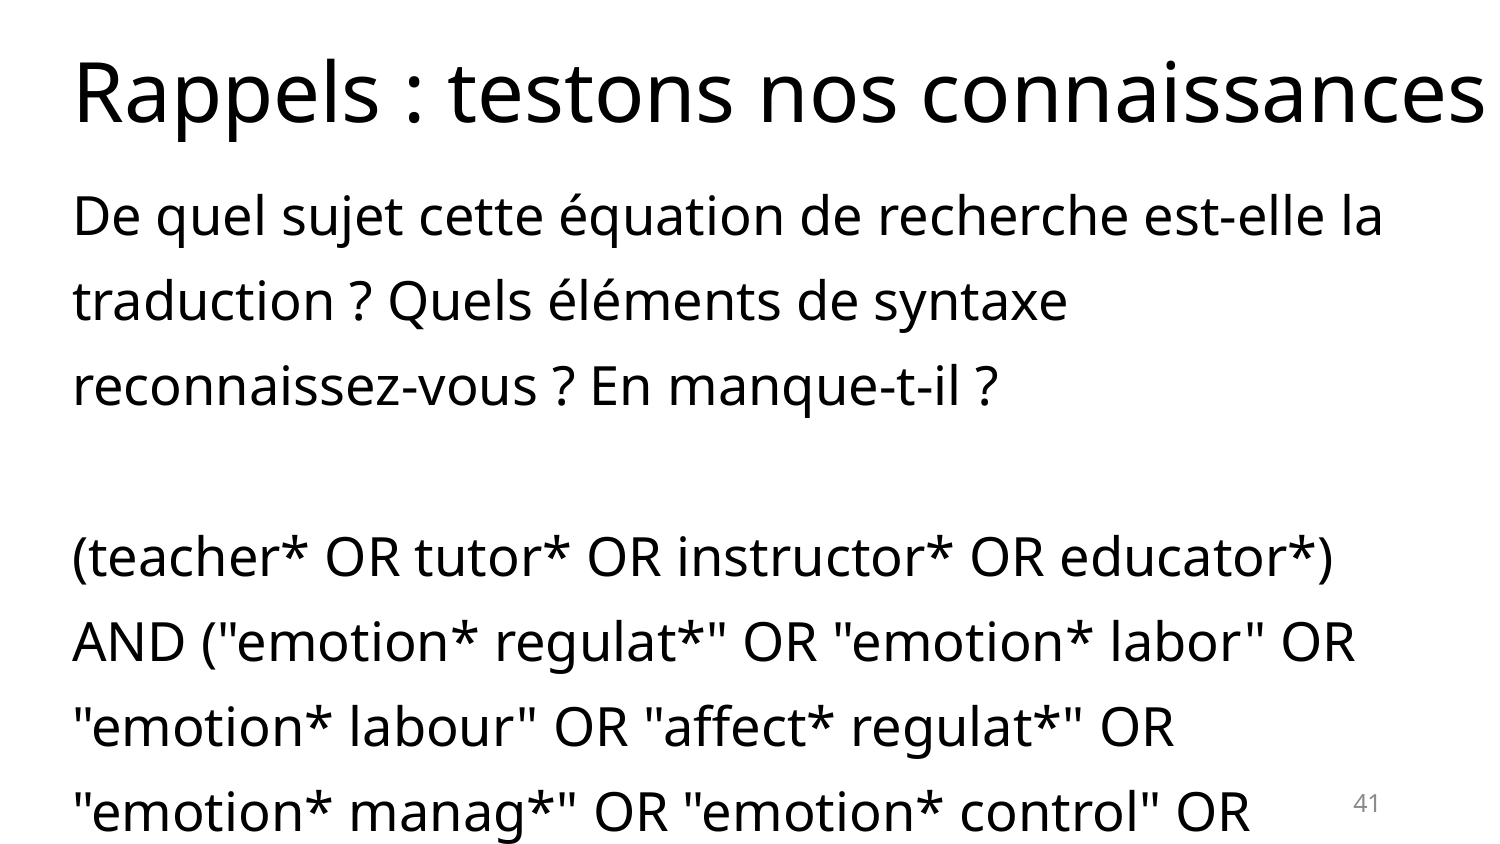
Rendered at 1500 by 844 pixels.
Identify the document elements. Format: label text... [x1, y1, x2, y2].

text_box De quel sujet cette équation de recherche est-elle la traduction ? Quels éléments de syntaxe reconnaissez-vous ? En manque-t-il ? (teacher* OR tutor* OR instructor* OR educator*) AND ("emotion* regulat*" OR "emotion* labor" OR "emotion* labour" OR "affect* regulat*" OR "emotion* manag*" OR "emotion* control" OR "mood regulat*") AND ("primary school*" OR "primary education" OR "elementary school*" OR "elementary education") [57, 159, 1442, 798]
title Rappels : testons nos connaissances [57, 14, 1500, 178]
